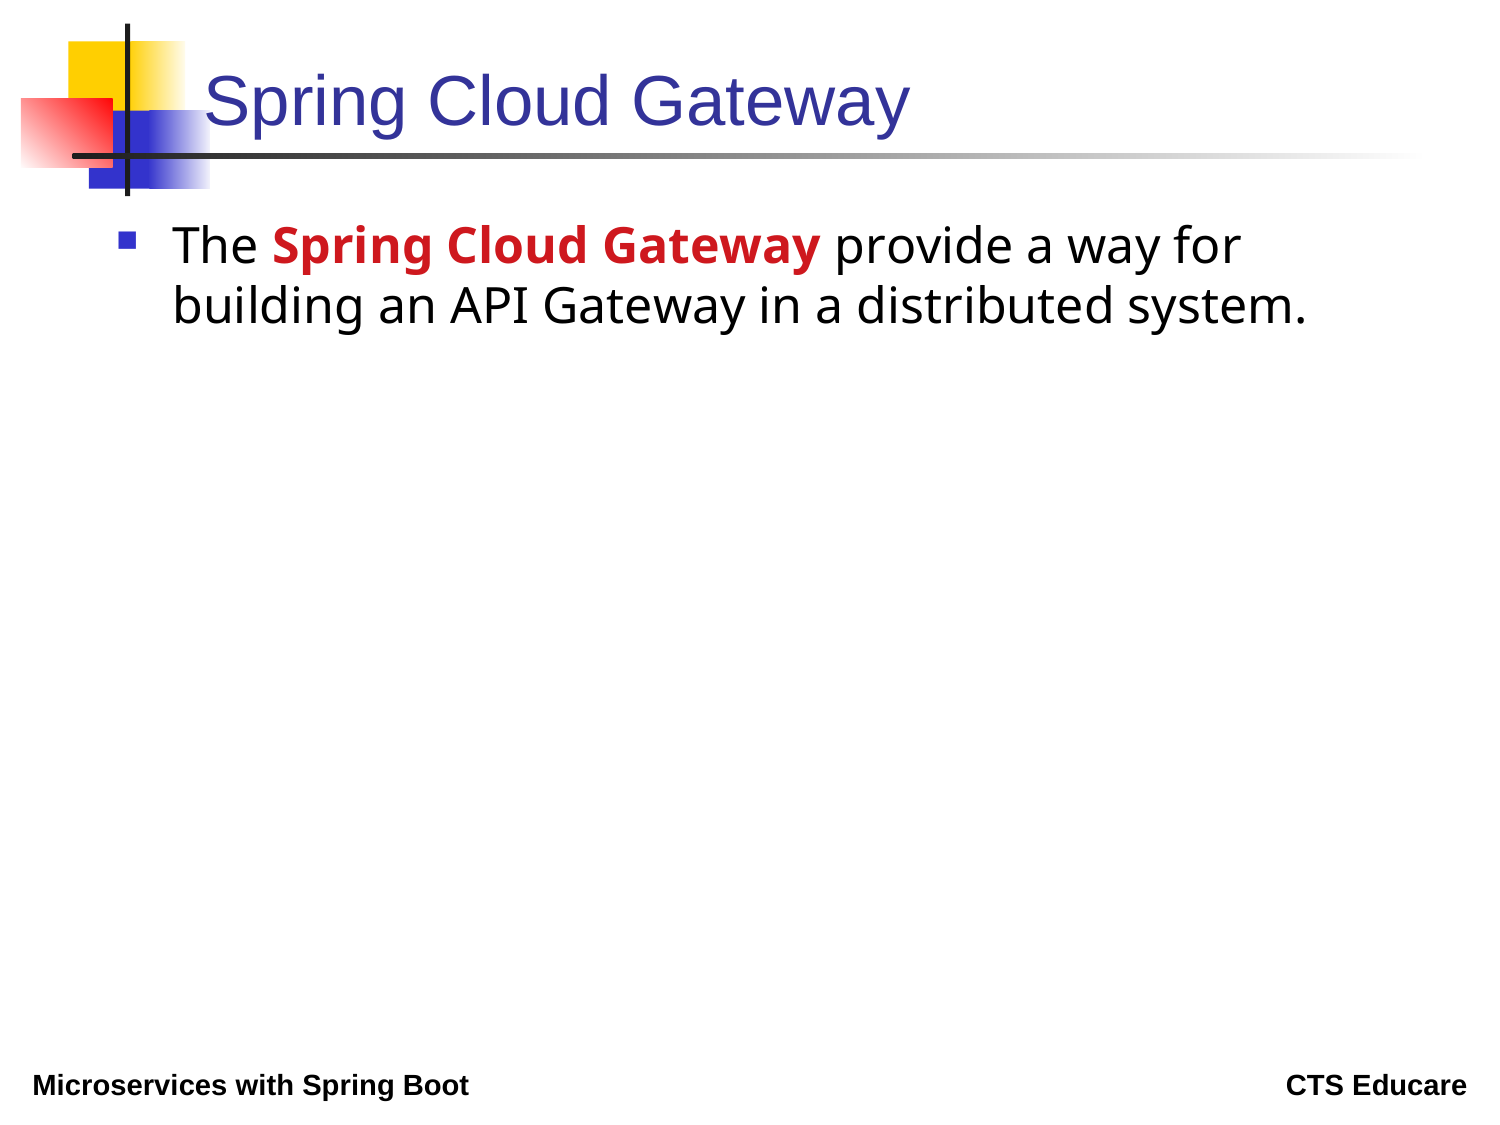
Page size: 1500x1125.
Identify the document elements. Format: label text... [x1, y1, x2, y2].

list The Spring Cloud Gateway provide a way for building an API Gateway in a distributed system. [100, 206, 1447, 1024]
title Spring Cloud Gateway [188, 46, 1468, 149]
